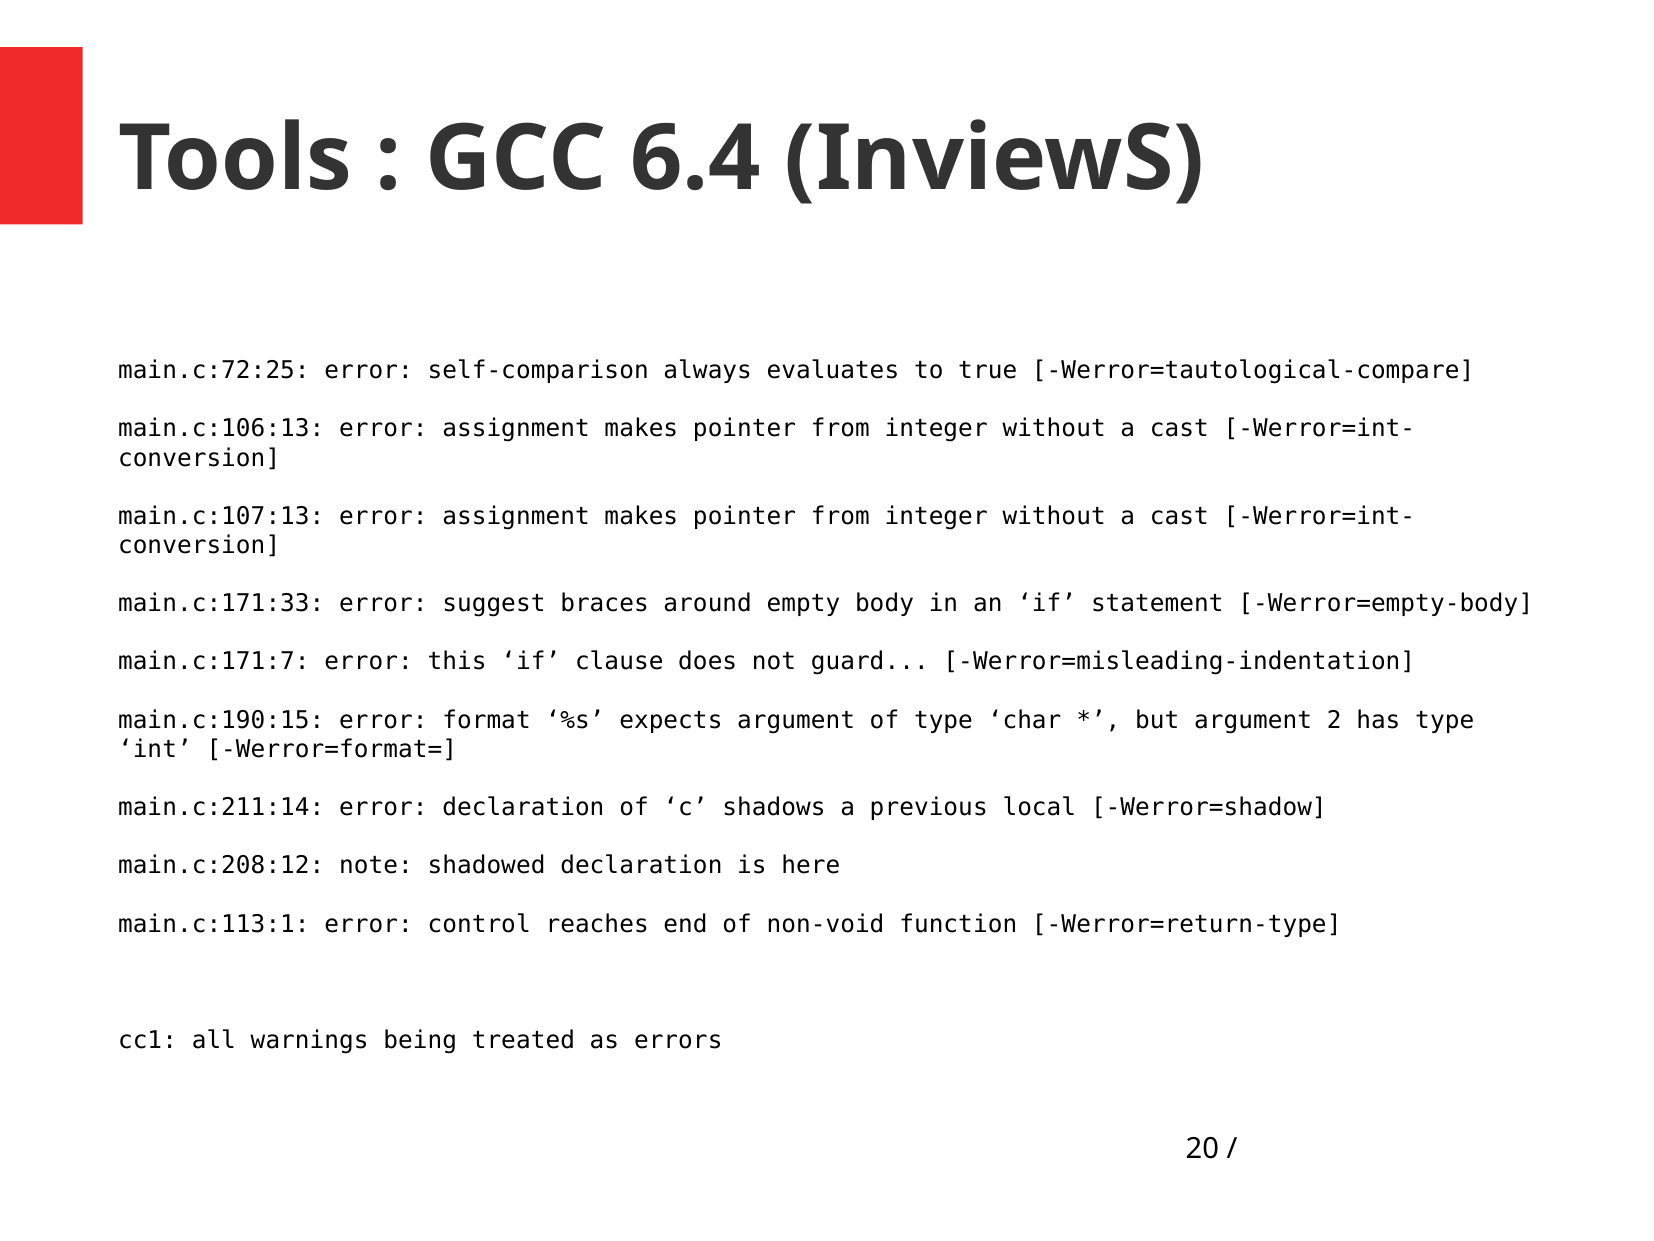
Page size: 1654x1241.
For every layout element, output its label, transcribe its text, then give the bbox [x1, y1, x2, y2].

title Tools : GCC 6.4 (InviewS) [118, 49, 1571, 257]
list main.c:72:25: error: self-comparison always evaluates to true [-Werror=tautological-compare] main.c:106:13: error: assignment makes pointer from integer without a cast [-Werror=int-conversion] main.c:107:13: error: assignment makes pointer from integer without a cast [-Werror=int-conversion] main.c:171:33: error: suggest braces around empty body in an ‘if’ statement [-Werror=empty-body] main.c:171:7: error: this ‘if’ clause does not guard... [-Werror=misleading-indentation] main.c:190:15: error: format ‘%s’ expects argument of type ‘char *’, but argument 2 has type ‘int’ [-Werror=format=] main.c:211:14: error: declaration of ‘c’ shadows a previous local [-Werror=shadow] main.c:208:12: note: shadowed declaration is here main.c:113:1: error: control reaches end of non-void function [-Werror=return-type] cc1: all warnings being treated as errors [118, 354, 1536, 1074]
text_box / [1185, 1129, 1571, 1216]
